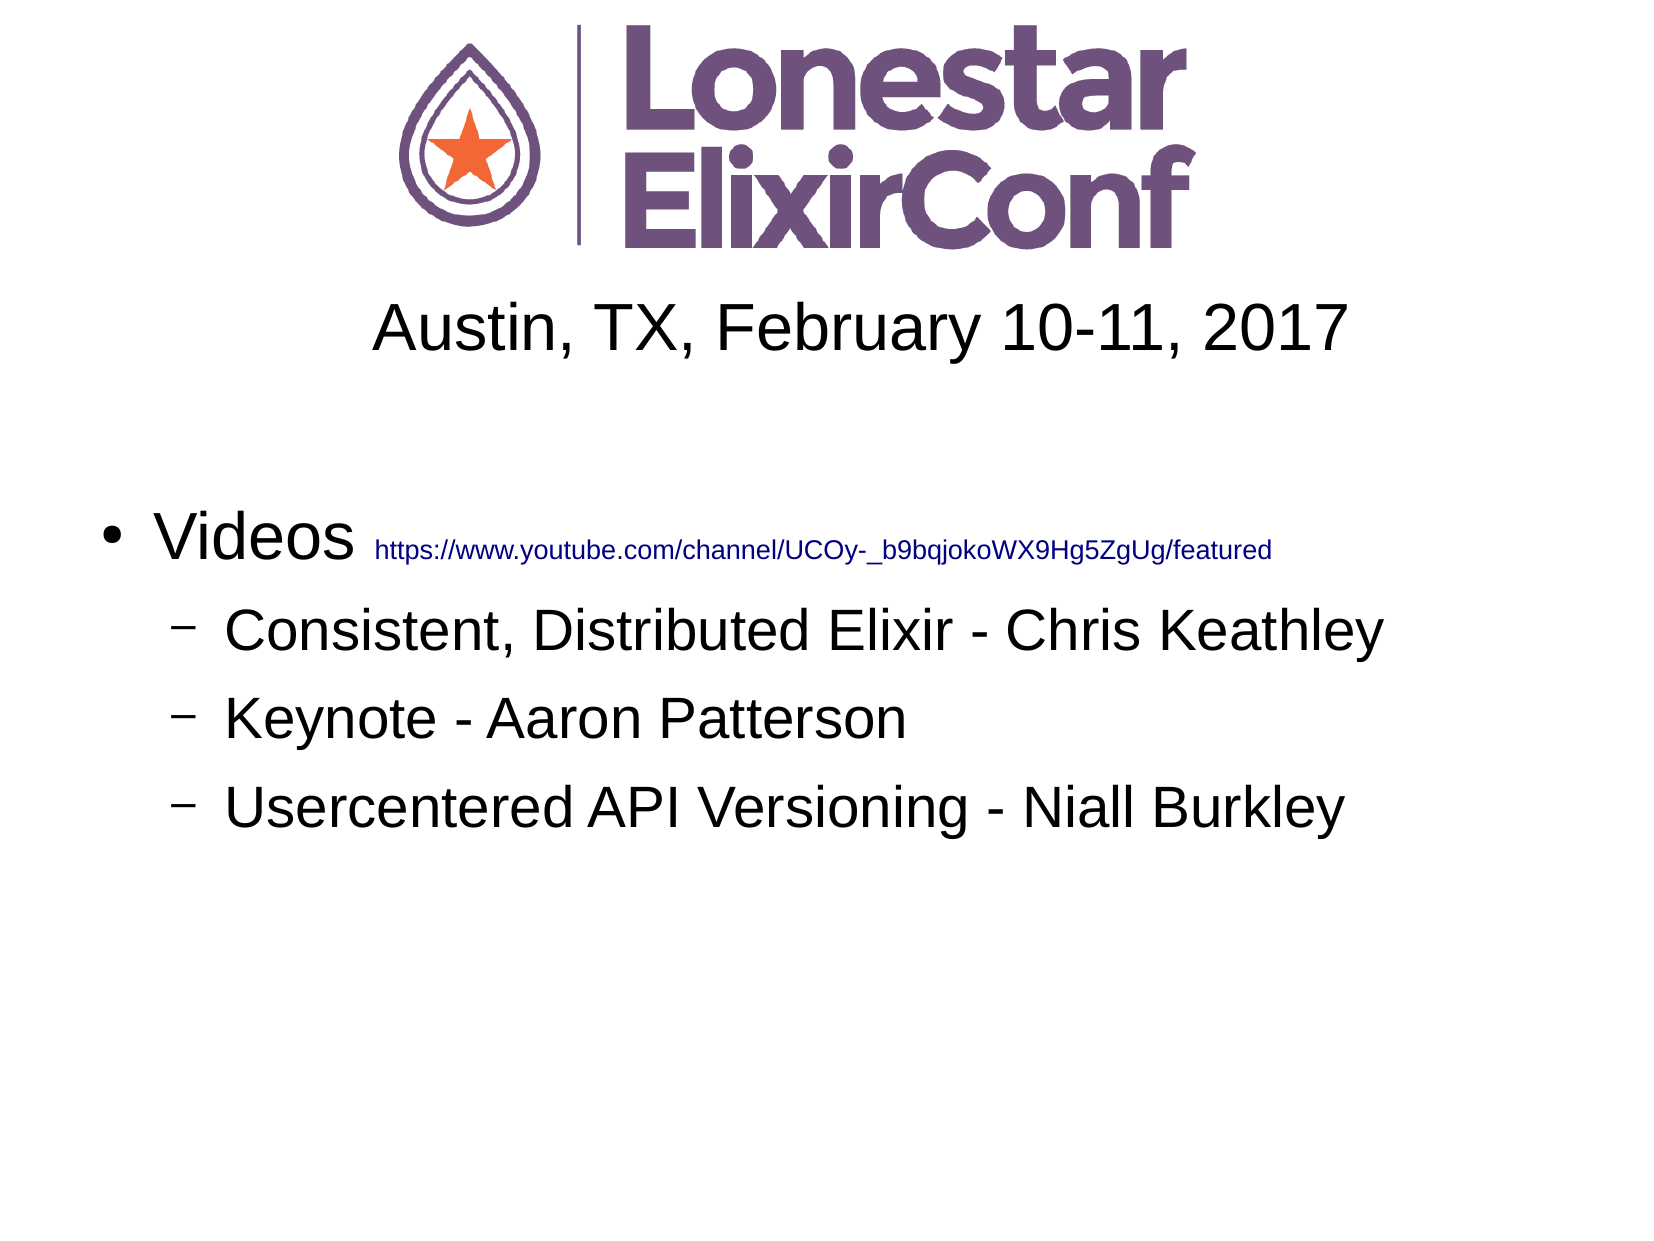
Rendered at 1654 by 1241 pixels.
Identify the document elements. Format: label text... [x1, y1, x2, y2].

list Austin, TX, February 10-11, 2017 Videos https://www.youtube.com/channel/UCOy-_b9bqjokoWX9Hg5ZgUg/featured Consistent, Distributed Elixir - Chris Keathley Keynote - Aaron Patterson Usercentered API Versioning - Niall Burkley [82, 290, 1571, 1010]
picture [377, 11, 1217, 274]
